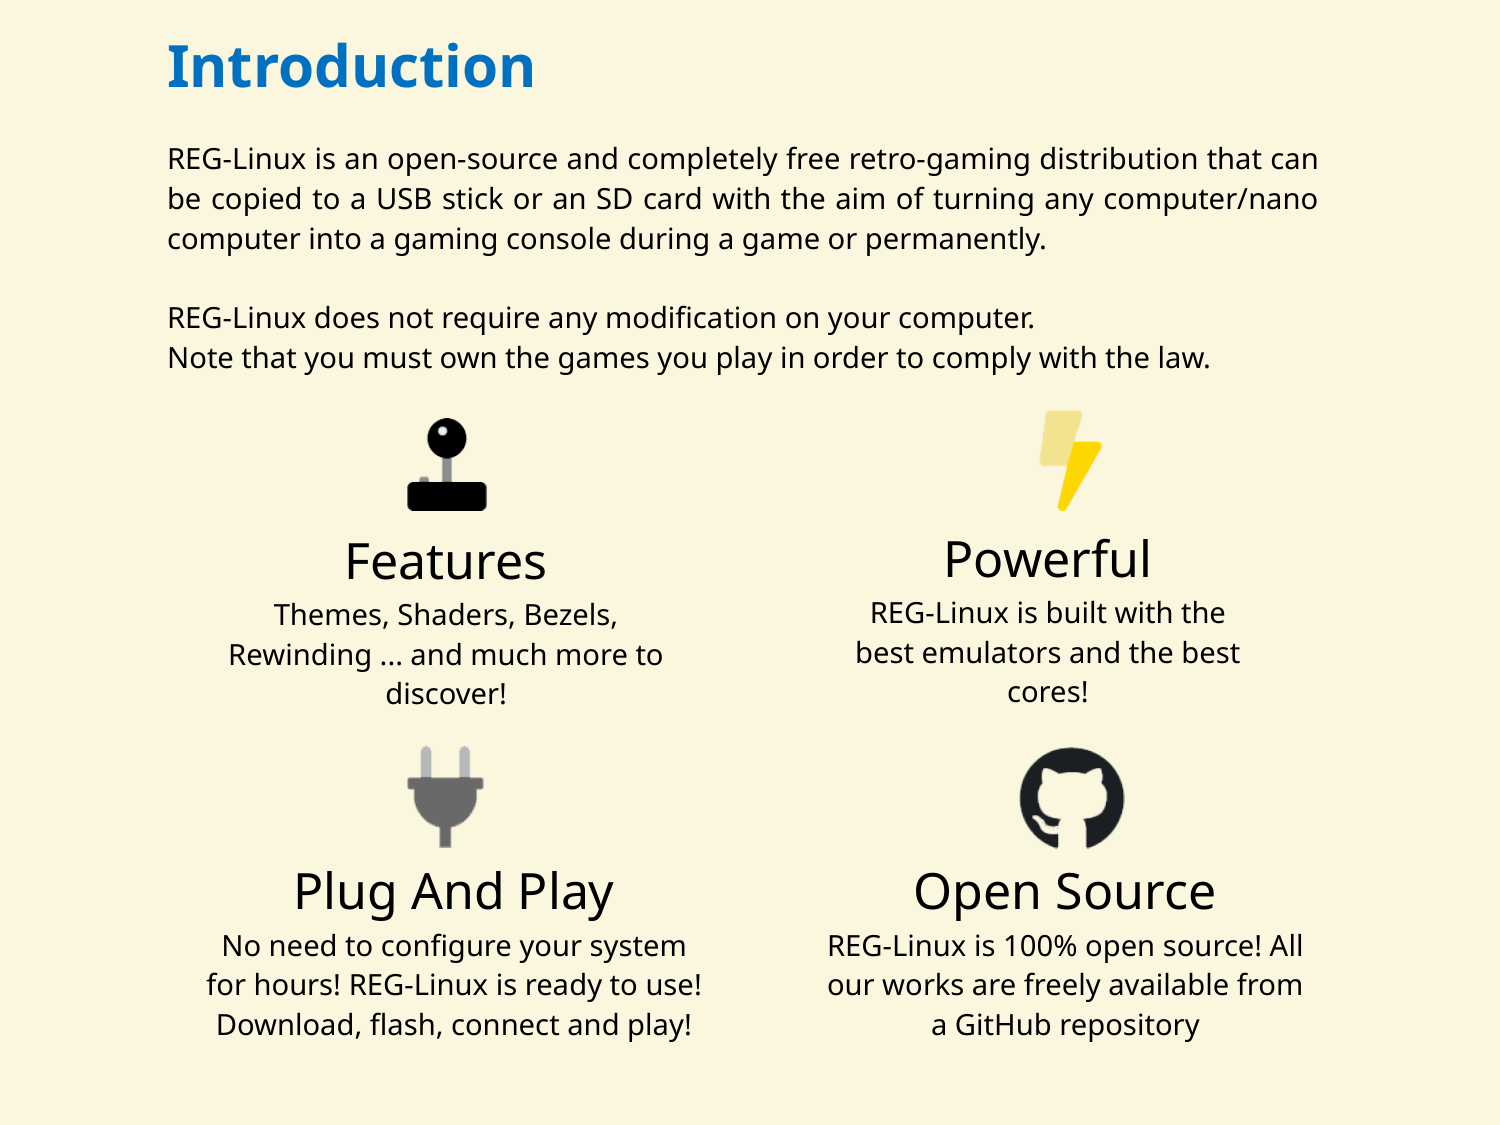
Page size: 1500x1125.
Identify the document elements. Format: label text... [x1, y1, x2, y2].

text_box Open Source REG-Linux is 100% open source! All our works are freely available from a GitHub repository [800, 848, 1331, 1050]
text_box Features Themes, Shaders, Bezels, Rewinding ... and much more to discover! [213, 518, 704, 711]
picture [1019, 747, 1125, 849]
picture [1038, 410, 1103, 511]
text_box Introduction REG-Linux is an open-source and completely free retro-gaming distribution that can be copied to a USB stick or an SD card with the aim of turning any computer/nano computer into a gaming console during a game or permanently. REG-Linux does not require any modification on your computer. Note that you must own the games you play in order to comply with the law. [152, 18, 1348, 384]
picture [407, 745, 484, 848]
picture [407, 418, 487, 511]
text_box Powerful REG-Linux is built with the best emulators and the best cores! [840, 516, 1290, 724]
text_box Plug And Play No need to configure your system for hours! REG-Linux is ready to use! Download, flash, connect and play! [189, 848, 720, 1049]
